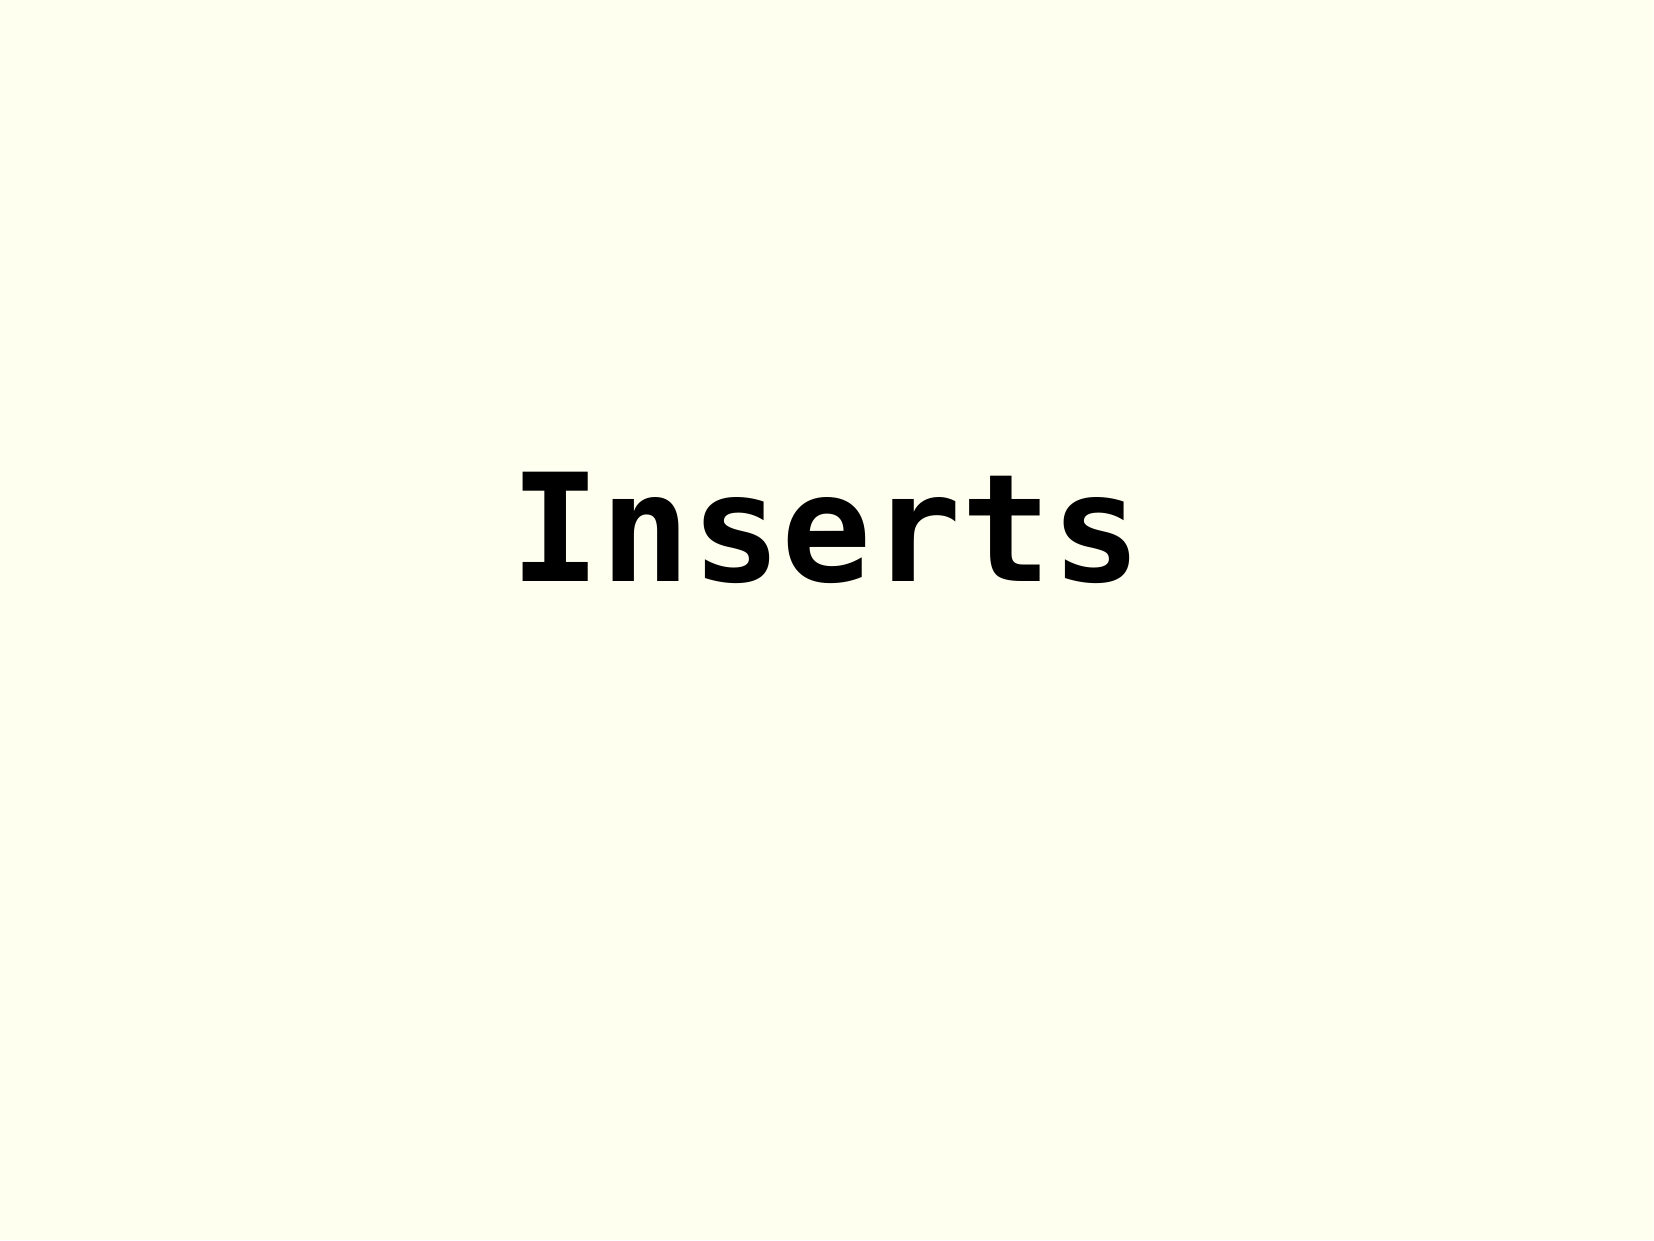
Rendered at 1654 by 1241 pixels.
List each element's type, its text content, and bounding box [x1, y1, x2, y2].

subtitle Inserts [82, 49, 1571, 1010]
